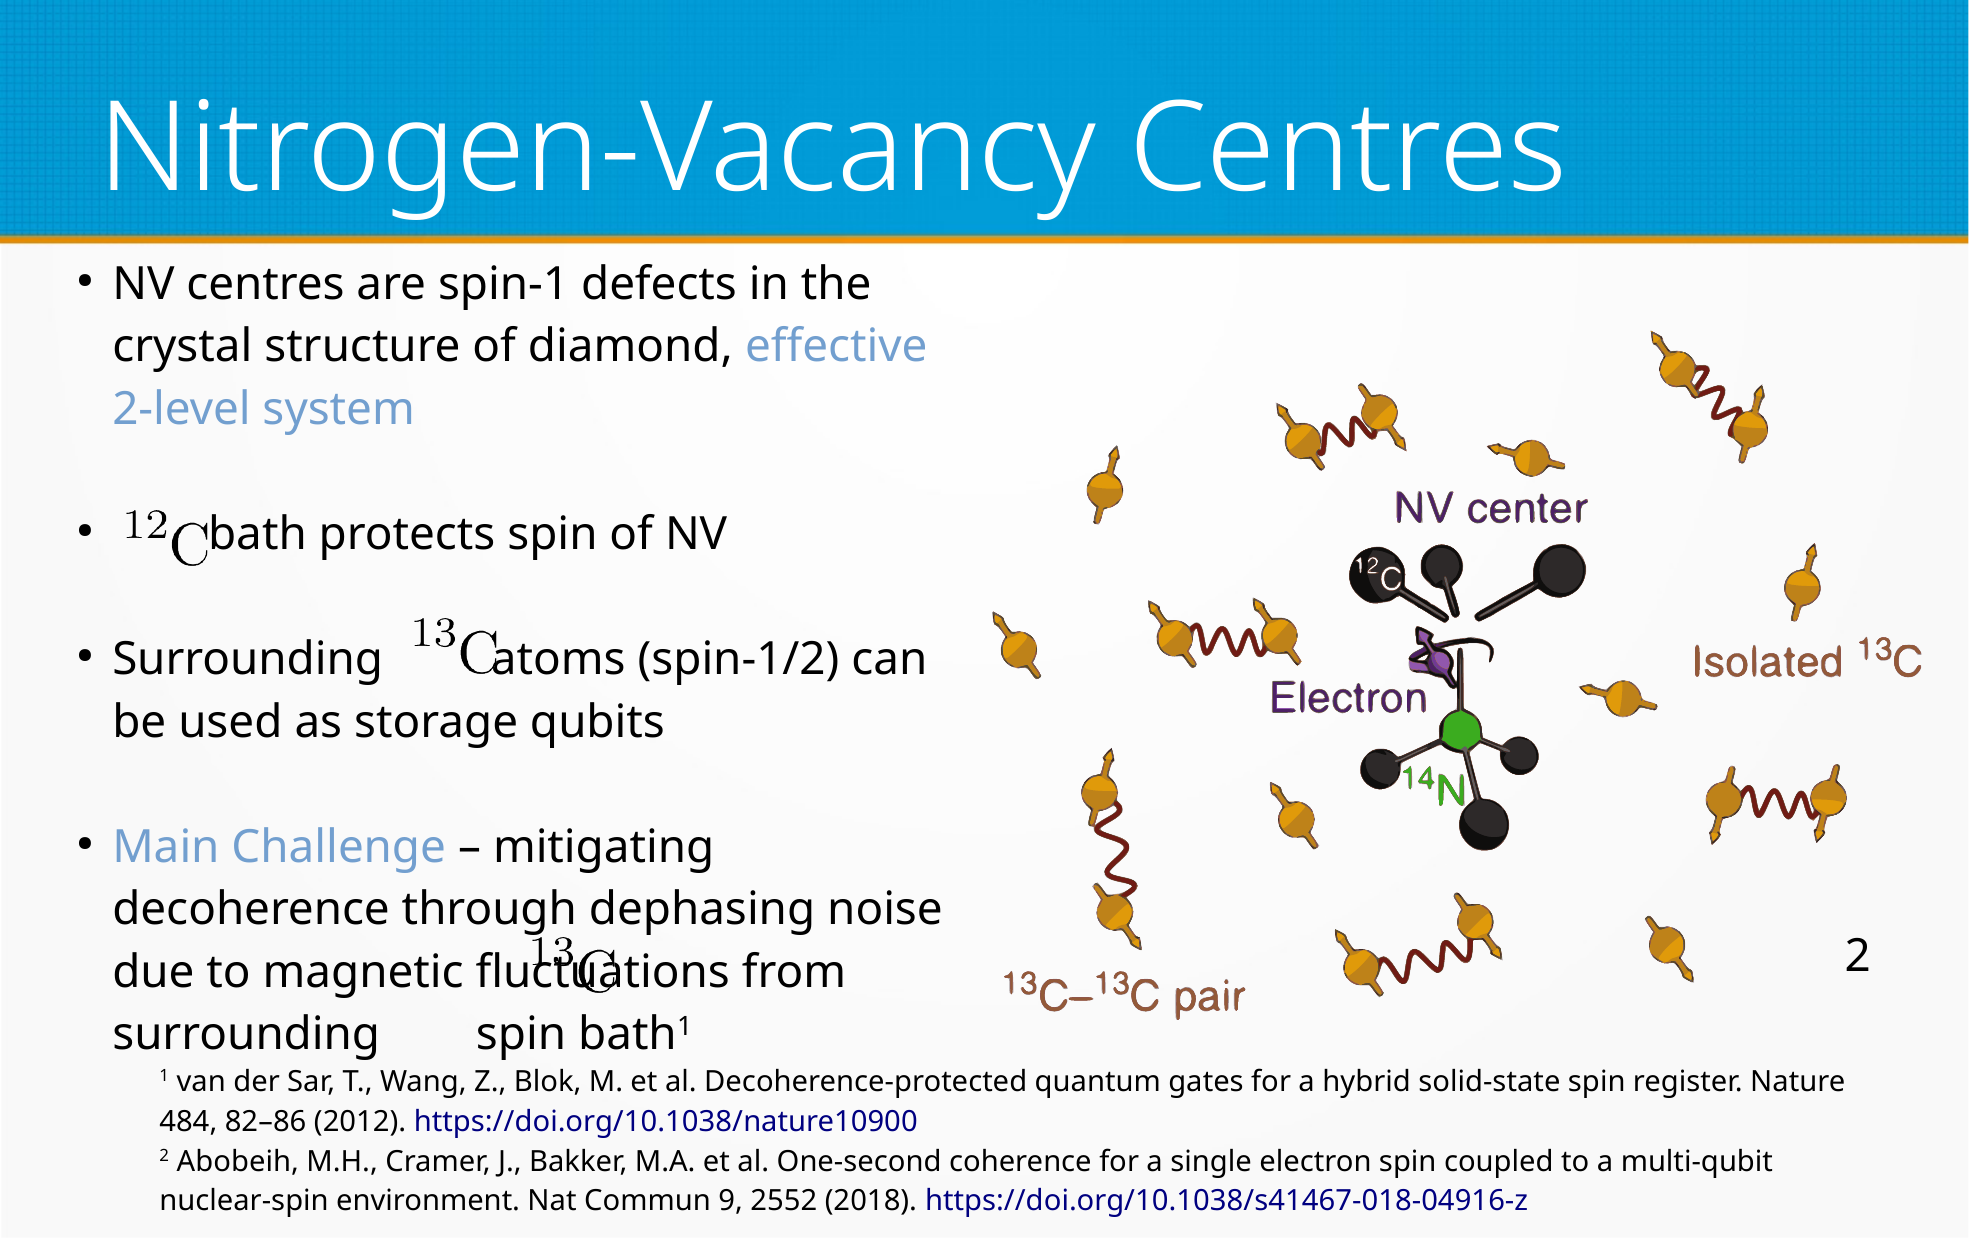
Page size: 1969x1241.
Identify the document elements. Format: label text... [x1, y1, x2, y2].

title Nitrogen-Vacancy Centres [98, 19, 1870, 227]
text_box NV centres are spin-1 defects in the crystal structure of diamond, effective 2-level system bath protects spin of NV Surrounding atoms (spin-1/2) can be used as storage qubits Main Challenge – mitigating decoherence through dephasing noise due to magnetic fluctuations from surrounding spin bath1 [70, 304, 957, 1010]
text_box 1 van der Sar, T., Wang, Z., Blok, M. et al. Decoherence-protected quantum gates for a hybrid solid-state spin register. Nature 484, 82–86 (2012). https://doi.org/10.1038/nature10900 2 Abobeih, M.H., Cramer, J., Bakker, M.A. et al. One-second coherence for a single electron spin coupled to a multi-qubit nuclear-spin environment. Nat Commun 9, 2552 (2018). https://doi.org/10.1038/s41467-018-04916-z [153, 1064, 1855, 1216]
picture [0, 233, 1969, 1241]
